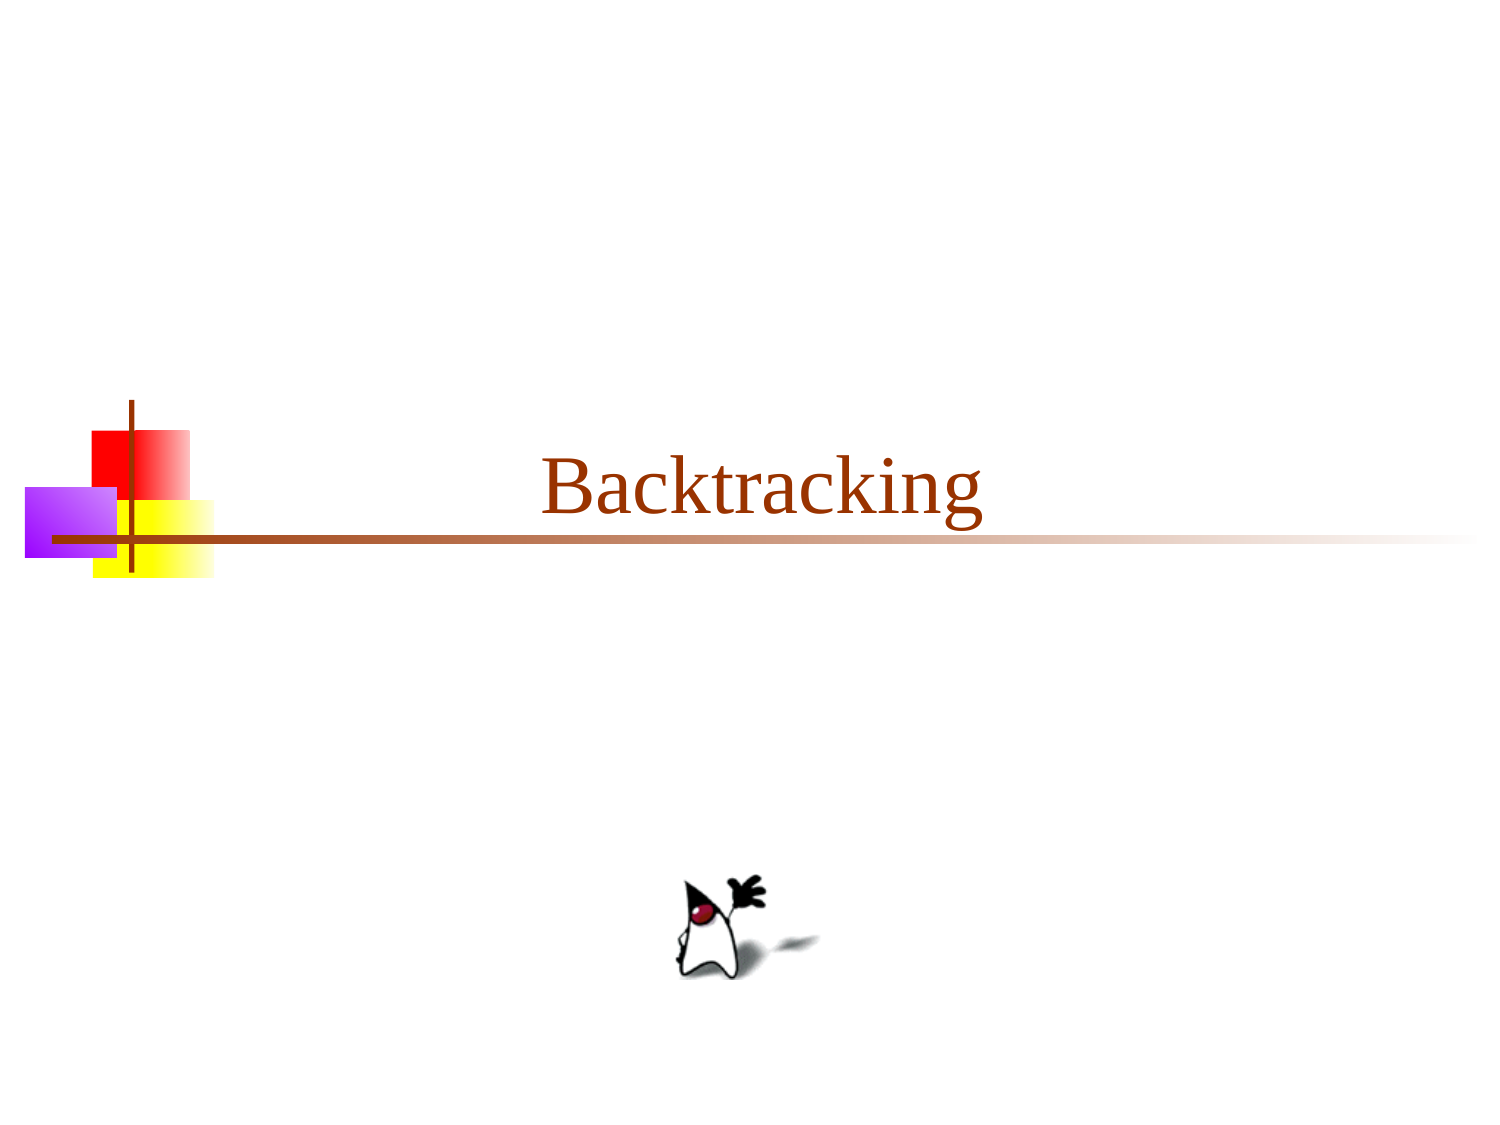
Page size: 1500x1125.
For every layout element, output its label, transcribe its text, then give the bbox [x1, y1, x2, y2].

title Backtracking [137, 362, 1388, 538]
picture [675, 874, 822, 980]
